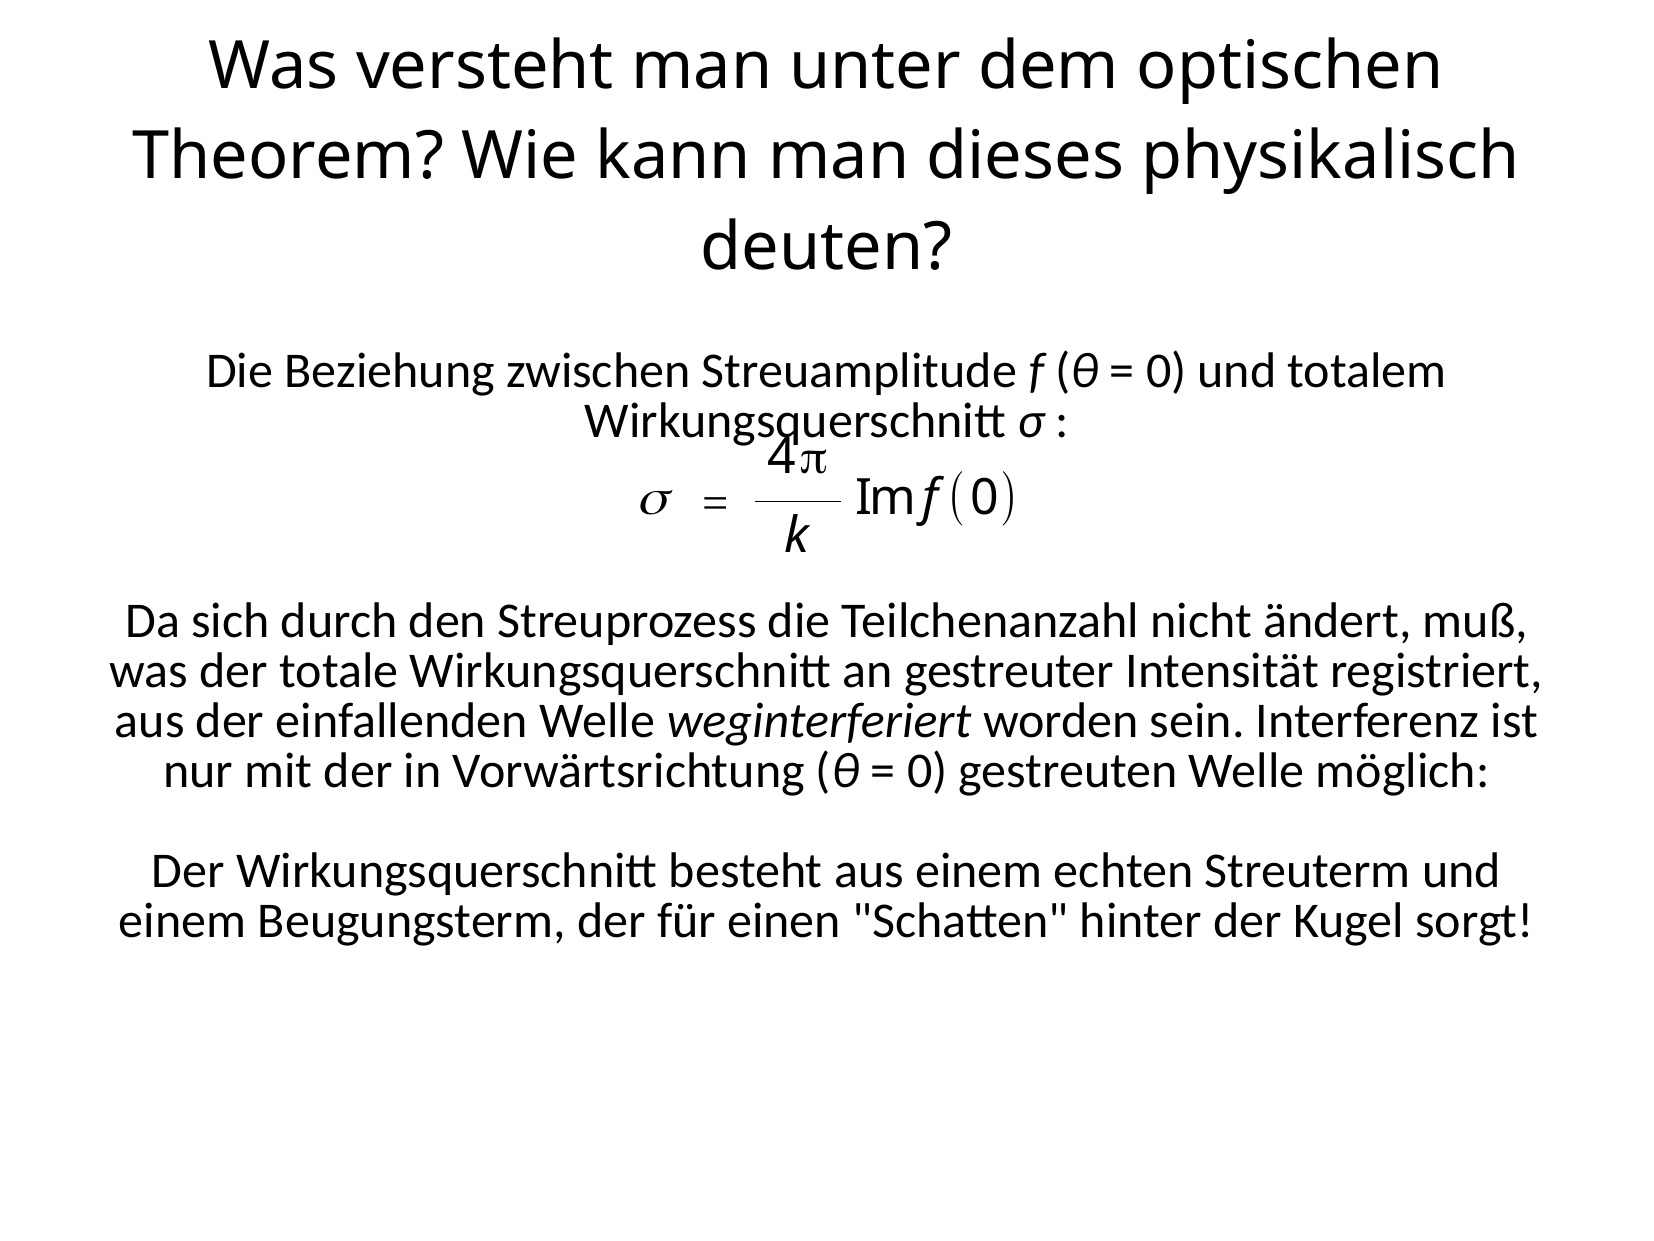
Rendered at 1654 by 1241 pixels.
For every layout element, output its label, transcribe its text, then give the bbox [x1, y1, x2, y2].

title Was versteht man unter dem optischen Theorem? Wie kann man dieses physikalisch deuten? [82, 49, 1571, 257]
subtitle Die Beziehung zwischen Streuamplitude f (θ = 0) und totalem Wirkungsquerschnitt σ : Da sich durch den Streuprozess die Teilchenanzahl nicht ändert, muß, was der totale Wirkungsquerschnitt an gestreuter Intensität registriert, aus der einfallenden Welle weginterferiert worden sein. Interferenz ist nur mit der in Vorwärtsrichtung (θ = 0) gestreuten Welle möglich: Der Wirkungsquerschnitt besteht aus einem echten Streuterm und einem Beugungsterm, der für einen "Schatten" hinter der Kugel sorgt! [82, 283, 1571, 1016]
chart [630, 427, 1024, 565]
